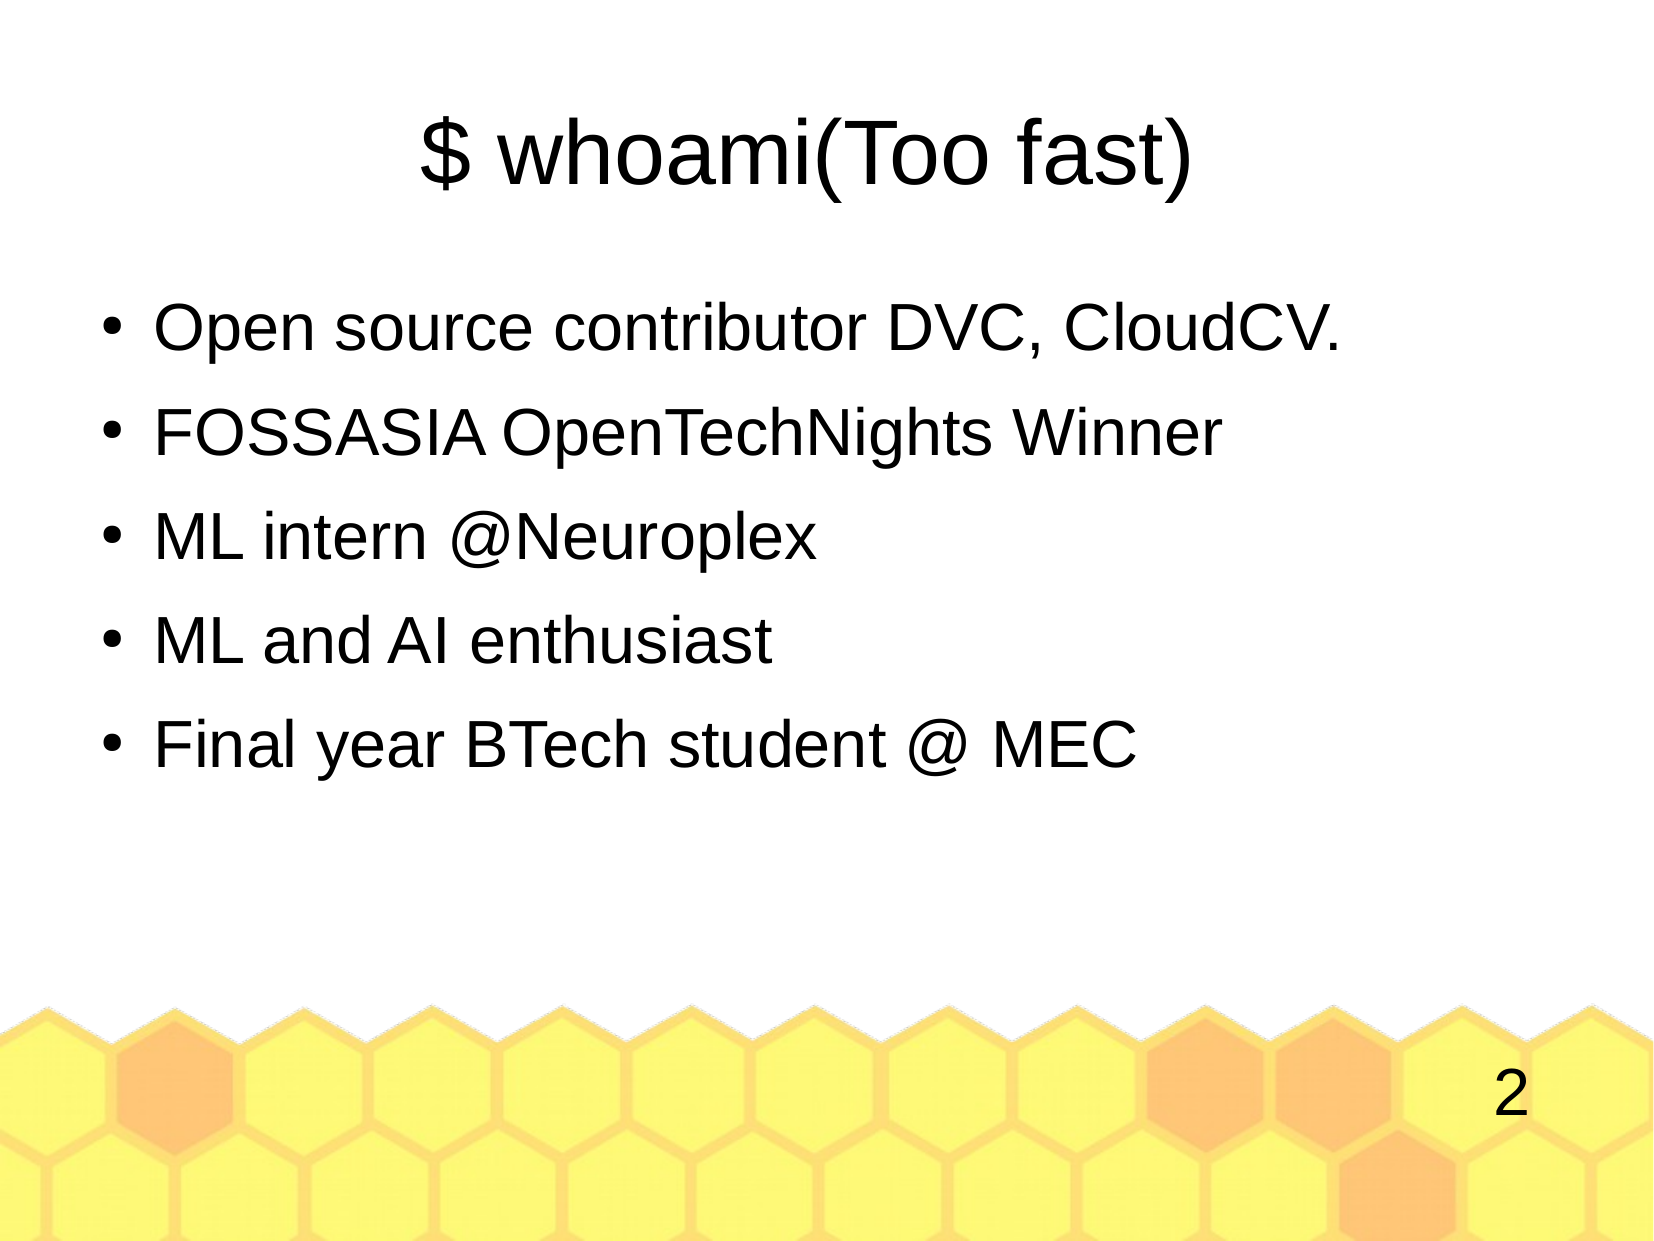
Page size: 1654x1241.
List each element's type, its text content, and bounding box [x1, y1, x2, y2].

picture [0, 1001, 1654, 1241]
list Open source contributor DVC, CloudCV. FOSSASIA OpenTechNights Winner ML intern @Neuroplex ML and AI enthusiast Final year BTech student @ MEC [82, 290, 1571, 1010]
text_box 2 [1417, 1003, 1607, 1182]
title $ whoami(Too fast) [82, 49, 1571, 257]
